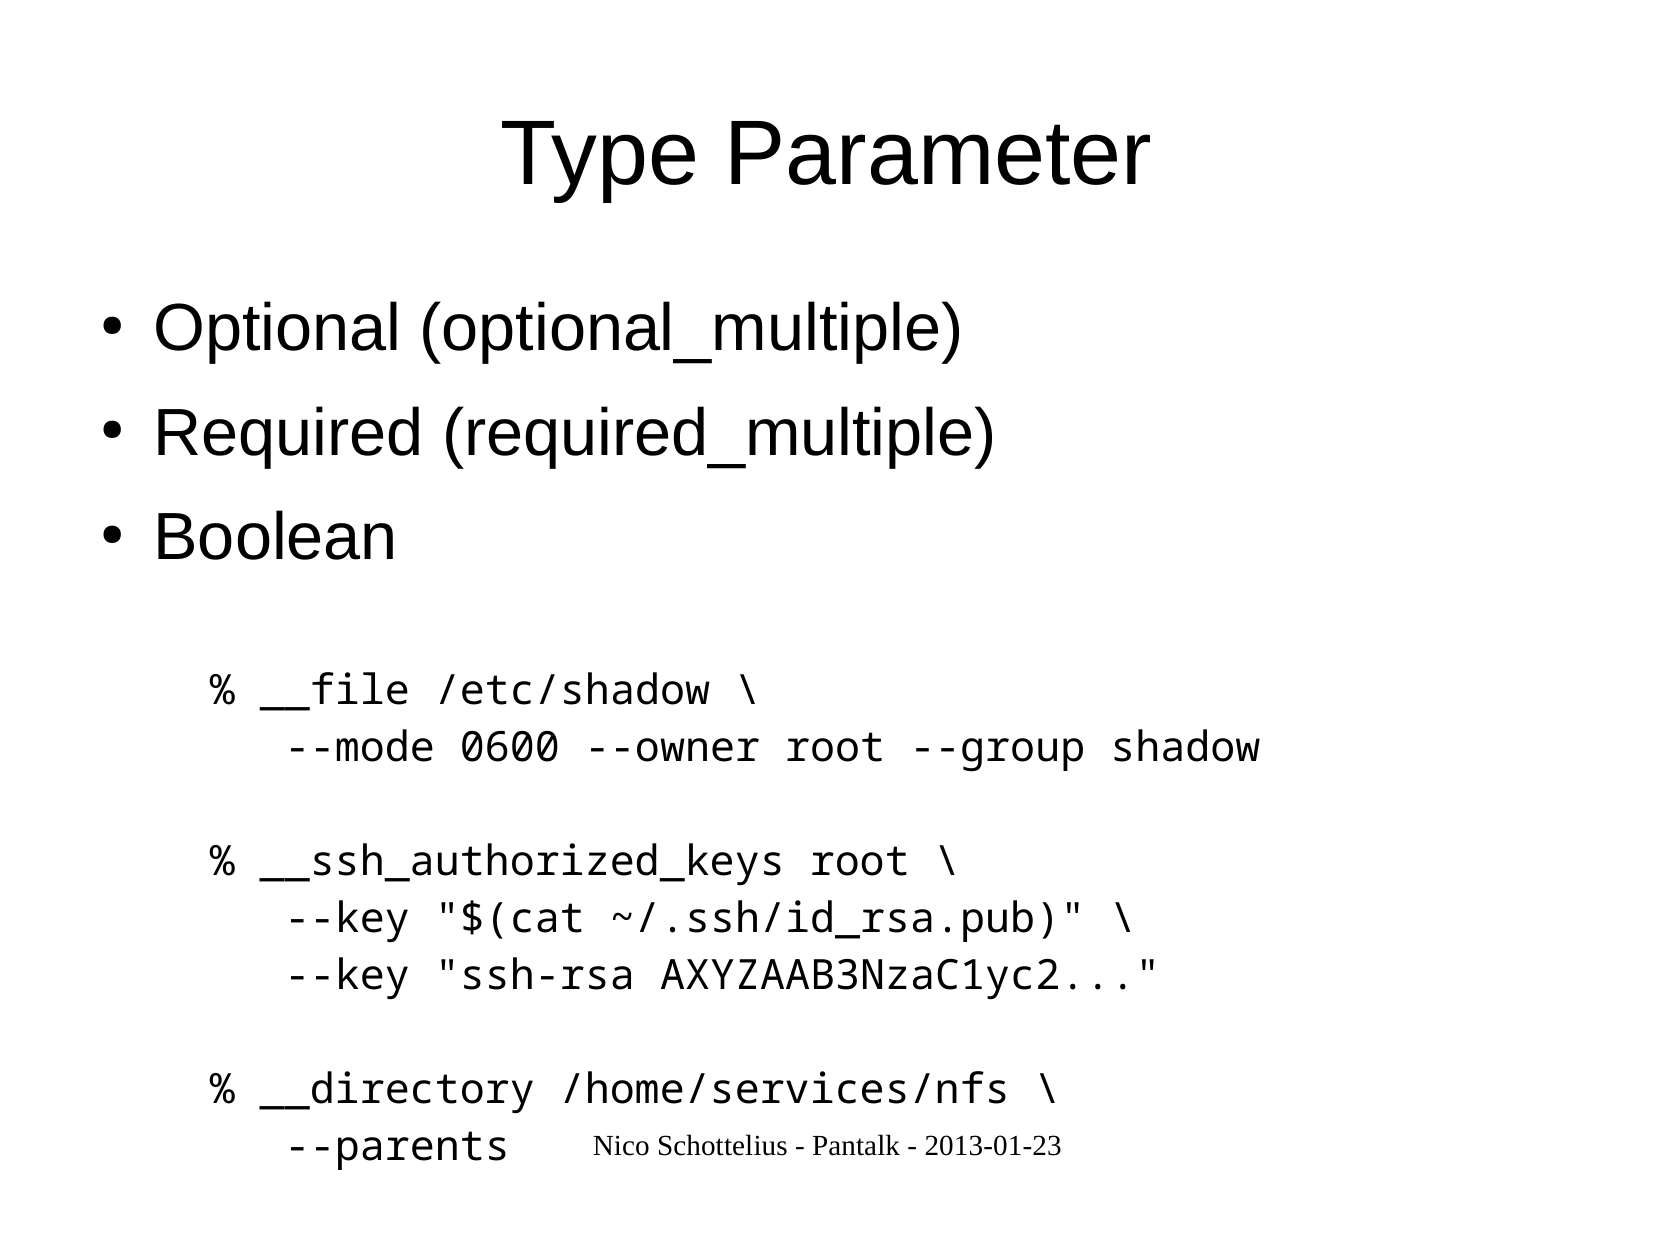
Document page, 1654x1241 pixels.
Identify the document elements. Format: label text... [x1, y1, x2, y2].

list Optional (optional_multiple) Required (required_multiple) Boolean [82, 290, 1538, 631]
title Type Parameter [82, 49, 1571, 257]
text_box % __file /etc/shadow \ --mode 0600 --owner root --group shadow % __ssh_authorized_keys root \ --key "$(cat ~/.ssh/id_rsa.pub)" \ --key "ssh-rsa AXYZAAB3NzaC1yc2..." % __directory /home/services/nfs \ --parents [195, 652, 1471, 1141]
